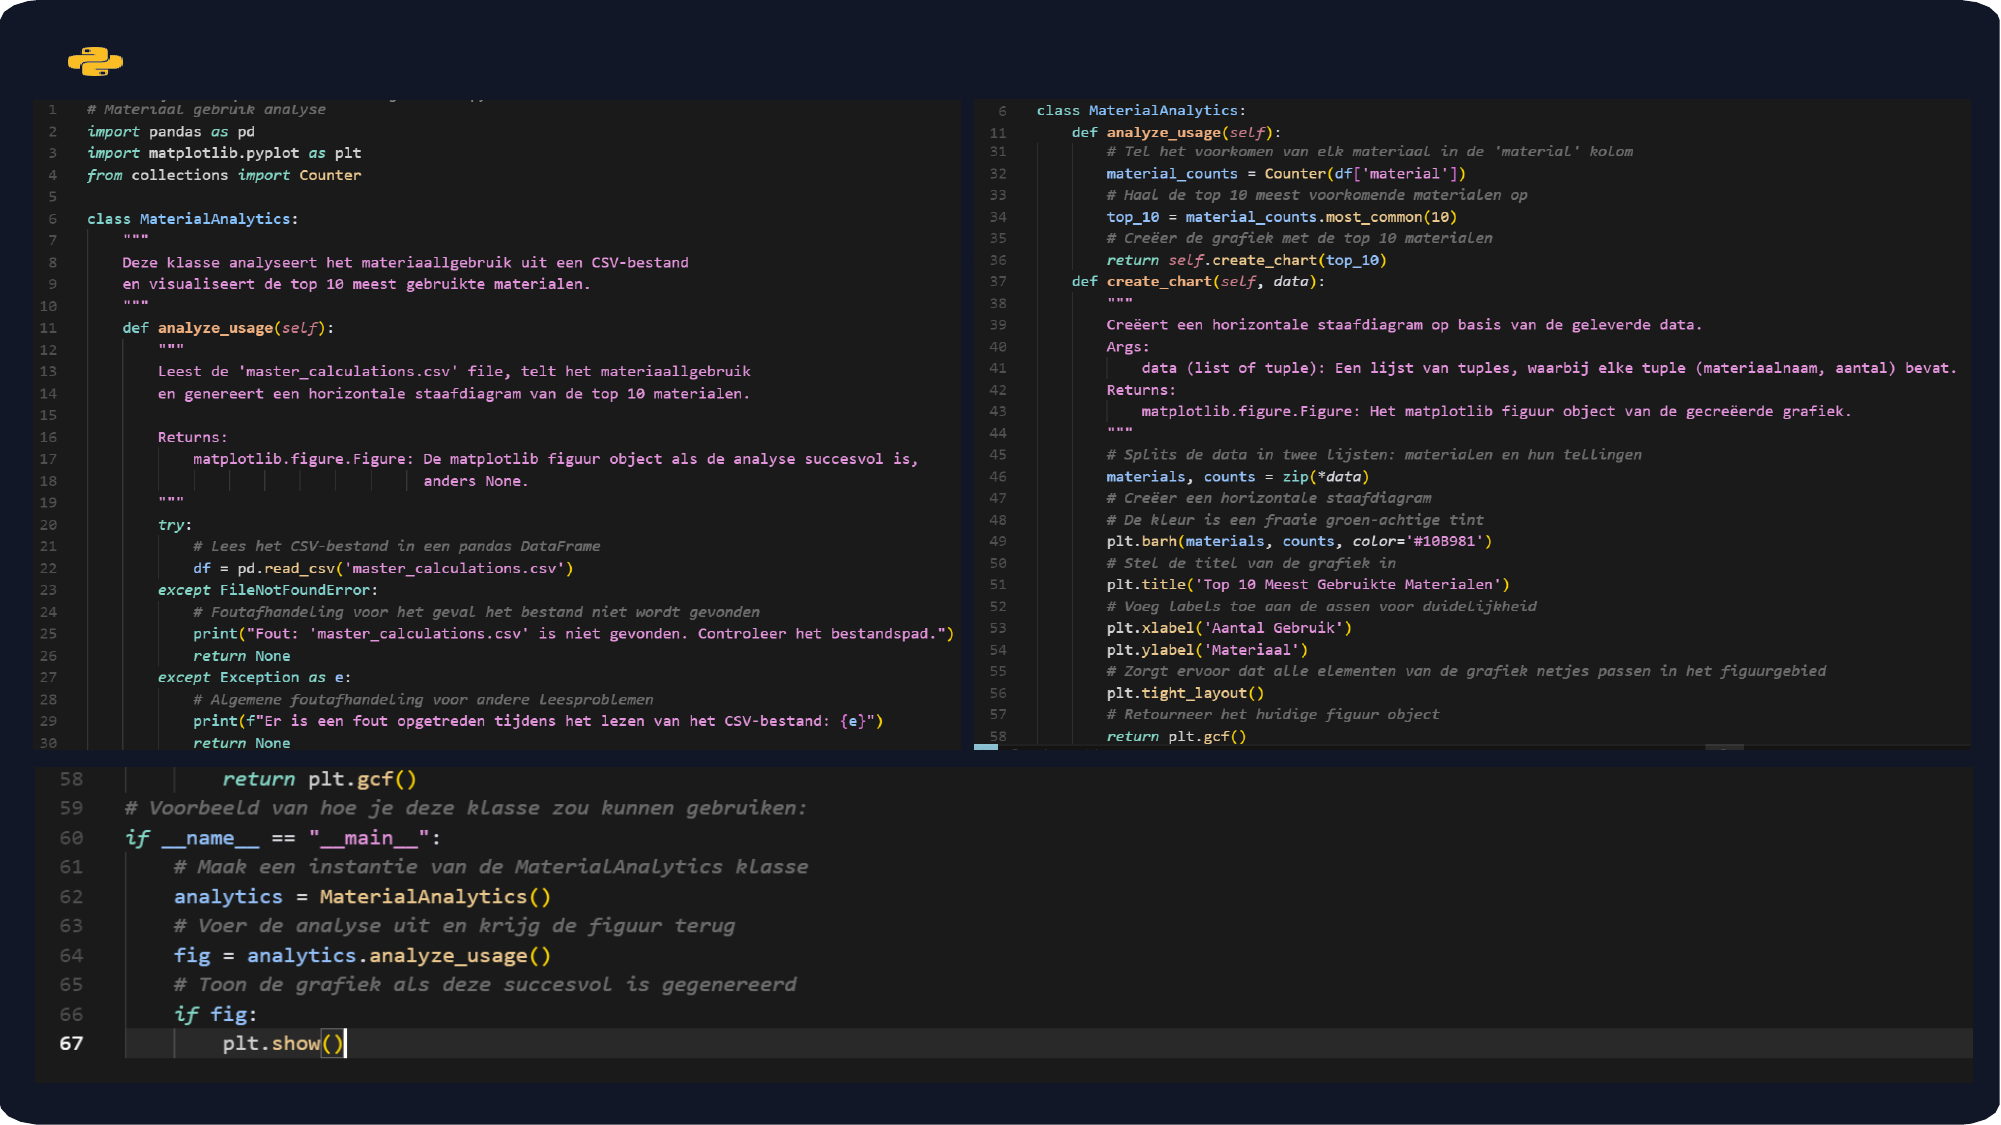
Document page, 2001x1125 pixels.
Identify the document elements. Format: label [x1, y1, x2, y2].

picture [974, 99, 1971, 750]
picture [33, 100, 961, 750]
picture [35, 767, 1973, 1083]
picture [68, 47, 123, 76]
text_box [0, 0, 2000, 1125]
